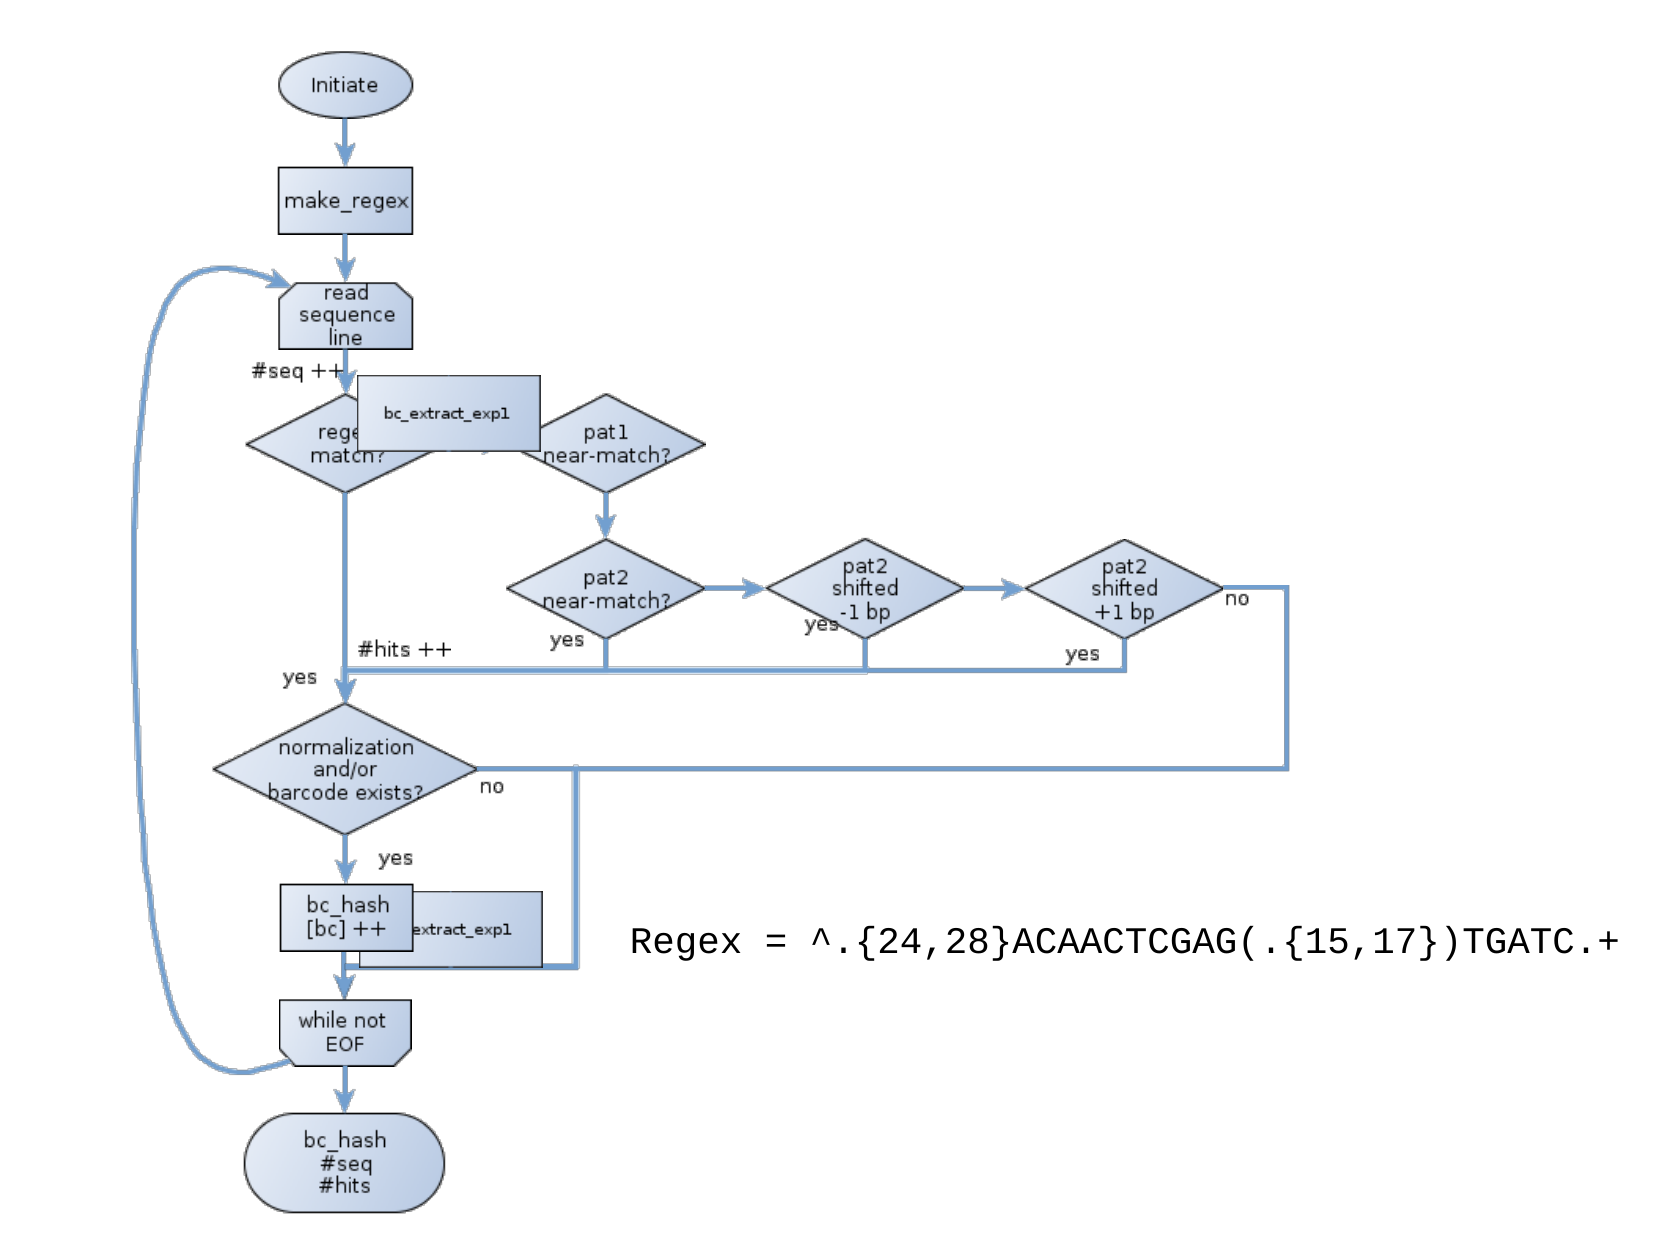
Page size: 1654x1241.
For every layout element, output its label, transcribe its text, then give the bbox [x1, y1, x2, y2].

picture [124, 50, 1294, 1216]
text_box Regex = ^.{24,28}ACAACTCGAG(.{15,17})TGATC.+ [615, 915, 1636, 978]
